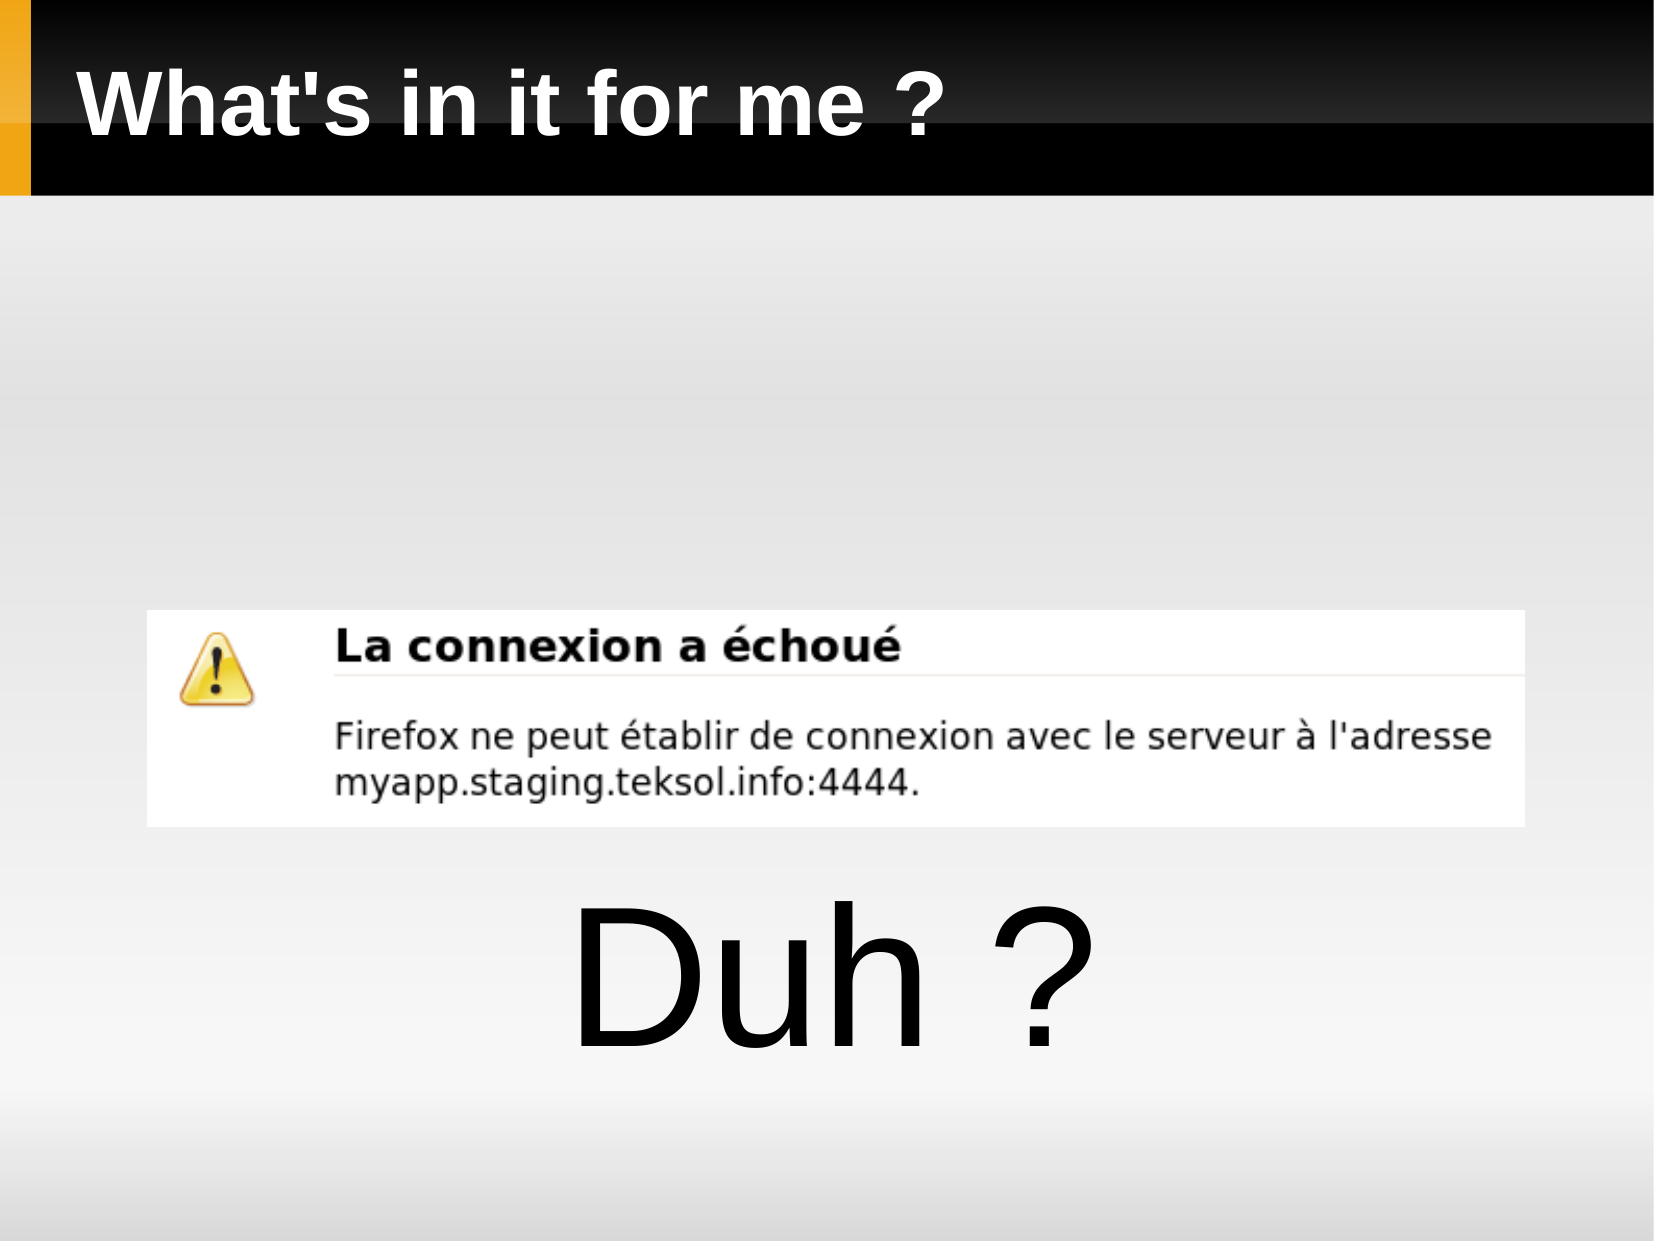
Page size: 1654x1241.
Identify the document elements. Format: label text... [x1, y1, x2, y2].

picture [0, 0, 1654, 1241]
text_box Duh ? [144, 857, 1520, 1096]
title What's in it for me ? [76, 0, 1565, 208]
